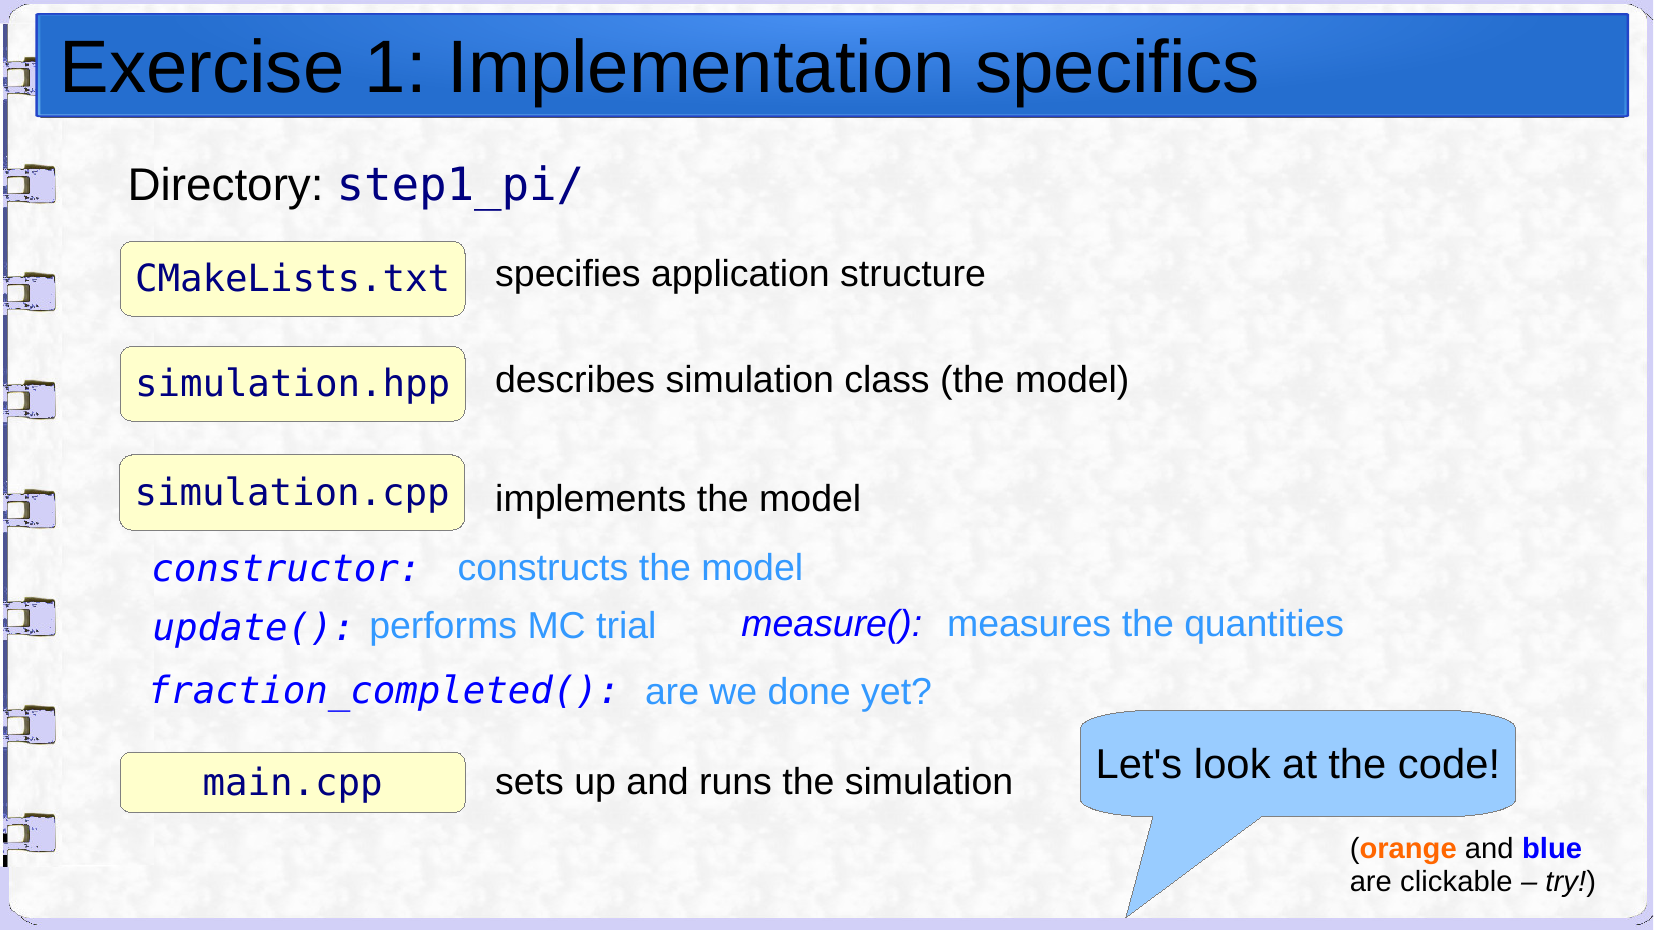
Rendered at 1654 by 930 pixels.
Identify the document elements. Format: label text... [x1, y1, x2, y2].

text_box constructor: [136, 539, 436, 598]
text_box CMakeLists.txt [120, 241, 466, 317]
text_box main.cpp [120, 752, 466, 813]
text_box implements the model [480, 469, 1156, 527]
text_box Let's look at the code! [1080, 710, 1516, 918]
text_box fraction_completed(): [129, 661, 640, 721]
text_box sets up and runs the simulation [480, 753, 1092, 810]
text_box update(): [134, 598, 374, 657]
text_box describes simulation class (the model) [480, 351, 1156, 409]
title Exercise 1: Implementation specifics [59, 13, 1620, 120]
text_box constructs the model [436, 539, 825, 599]
text_box specifies application structure [480, 245, 1021, 303]
text_box measure(): [683, 595, 981, 655]
text_box Directory: step1_pi/ [112, 150, 646, 226]
text_box measures the quantities [909, 594, 1360, 654]
text_box simulation.cpp [119, 454, 465, 531]
text_box performs MC trial [309, 596, 672, 656]
text_box (orange and blue are clickable – try!) [1335, 825, 1621, 905]
picture [0, 0, 1654, 930]
text_box simulation.hpp [120, 346, 466, 422]
text_box are we done yet? [630, 662, 947, 720]
